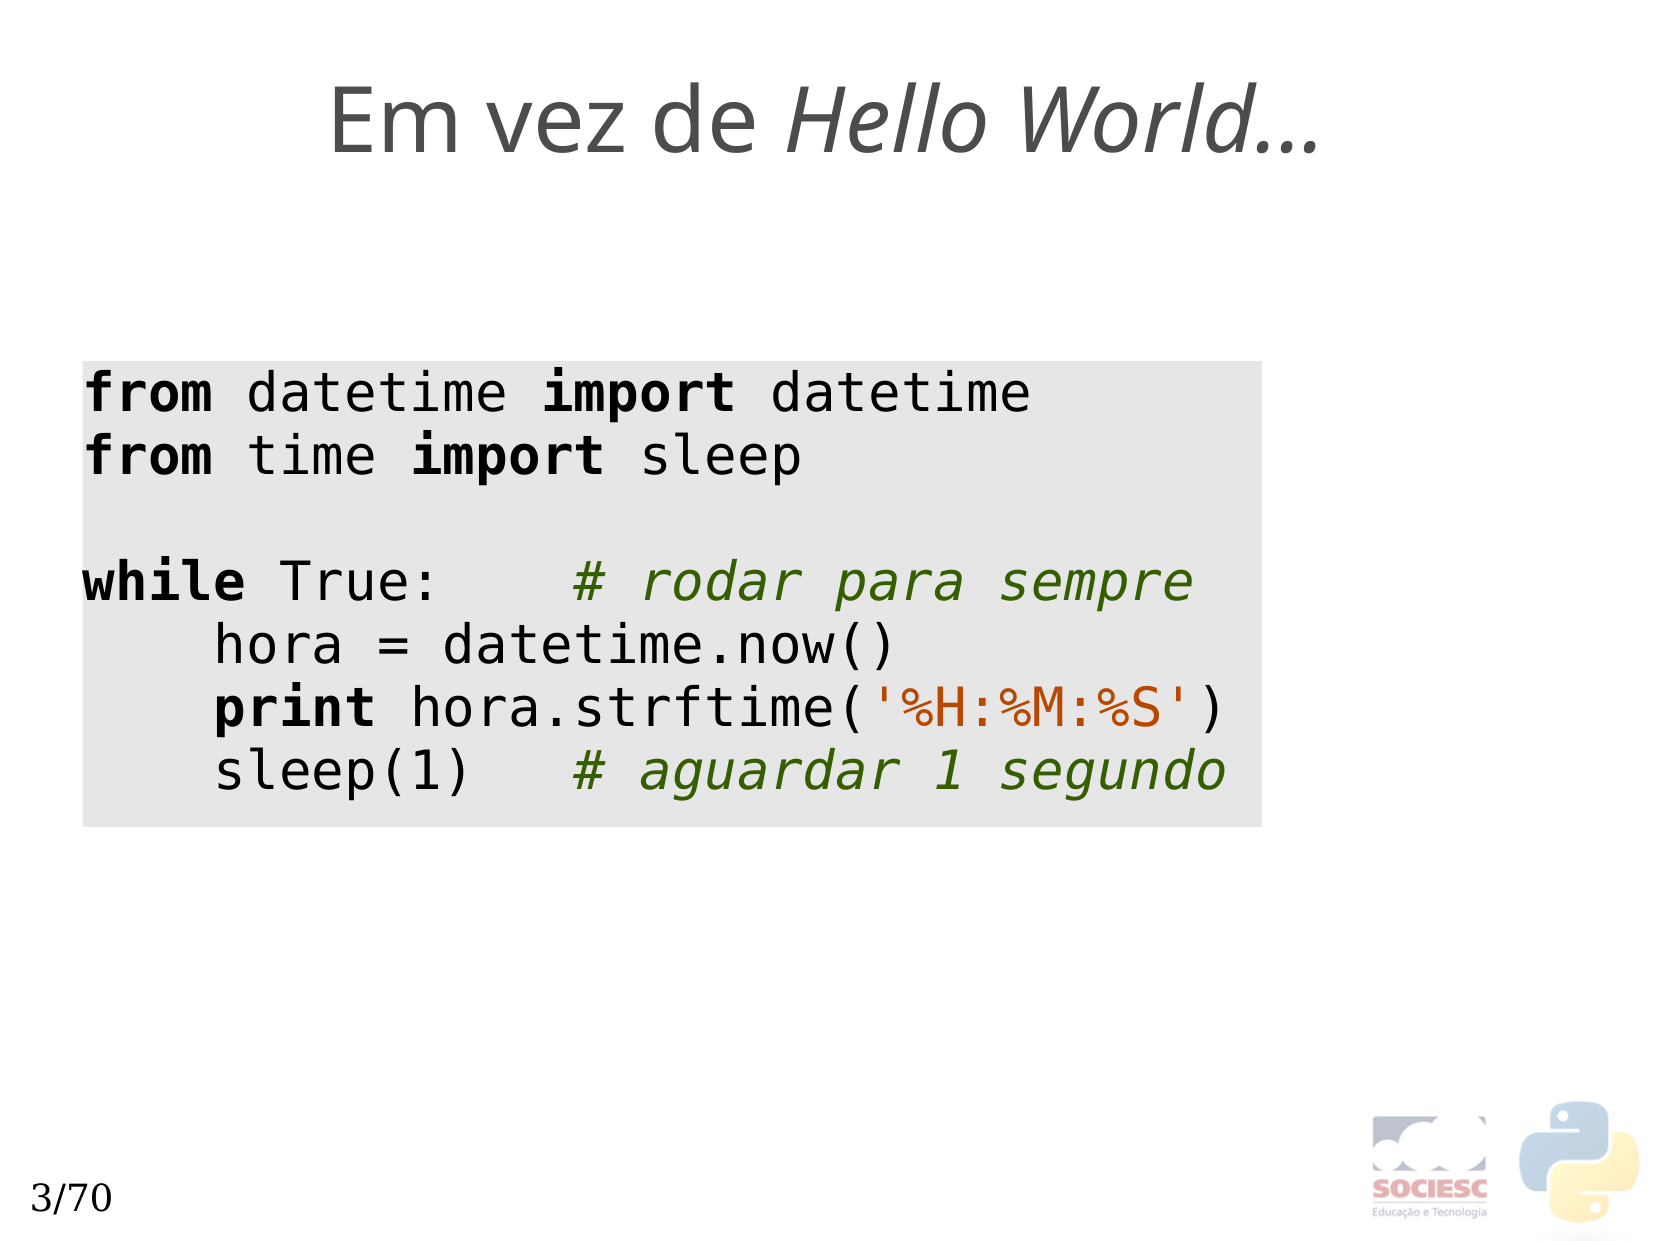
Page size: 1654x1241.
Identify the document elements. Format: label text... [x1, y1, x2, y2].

title Em vez de Hello World... [82, 13, 1571, 222]
picture [1340, 1084, 1654, 1241]
subtitle from datetime import datetime from time import sleep while True: # rodar para sempre hora = datetime.now() print hora.strftime('%H:%M:%S') sleep(1) # aguardar 1 segundo [82, 361, 1262, 827]
